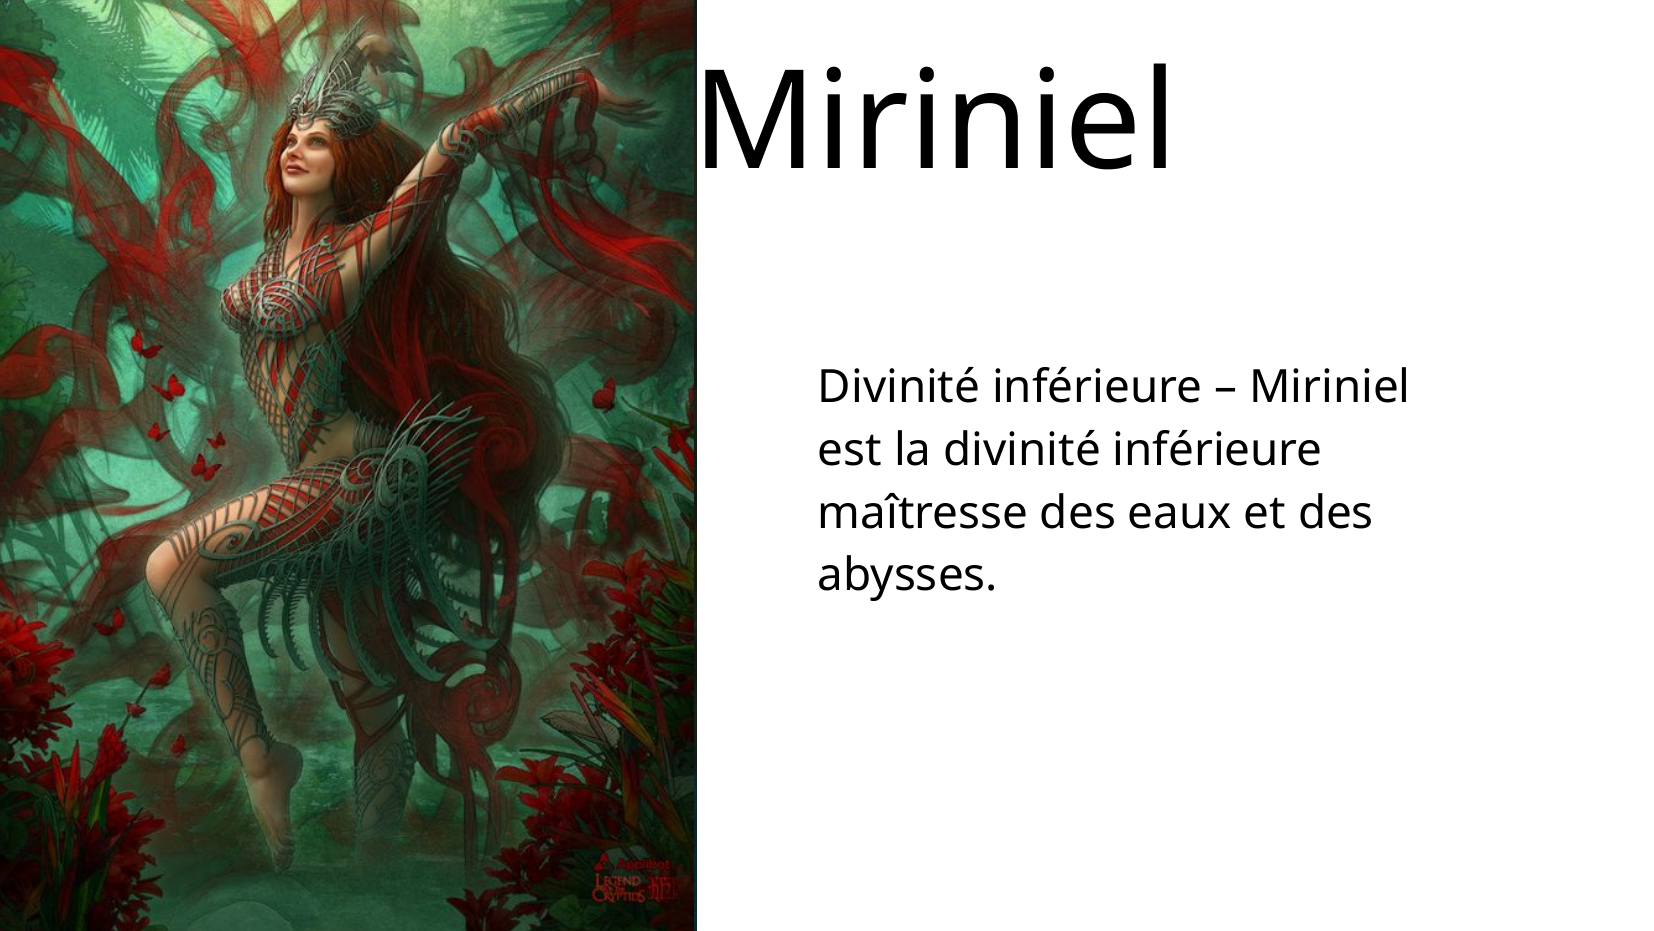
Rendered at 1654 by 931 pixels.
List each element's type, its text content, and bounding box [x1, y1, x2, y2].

text_box Divinité inférieure – Miriniel est la divinité inférieure maîtresse des eaux et des abysses. [803, 346, 1489, 591]
title Miriniel [697, 14, 1571, 216]
picture [0, 0, 697, 931]
